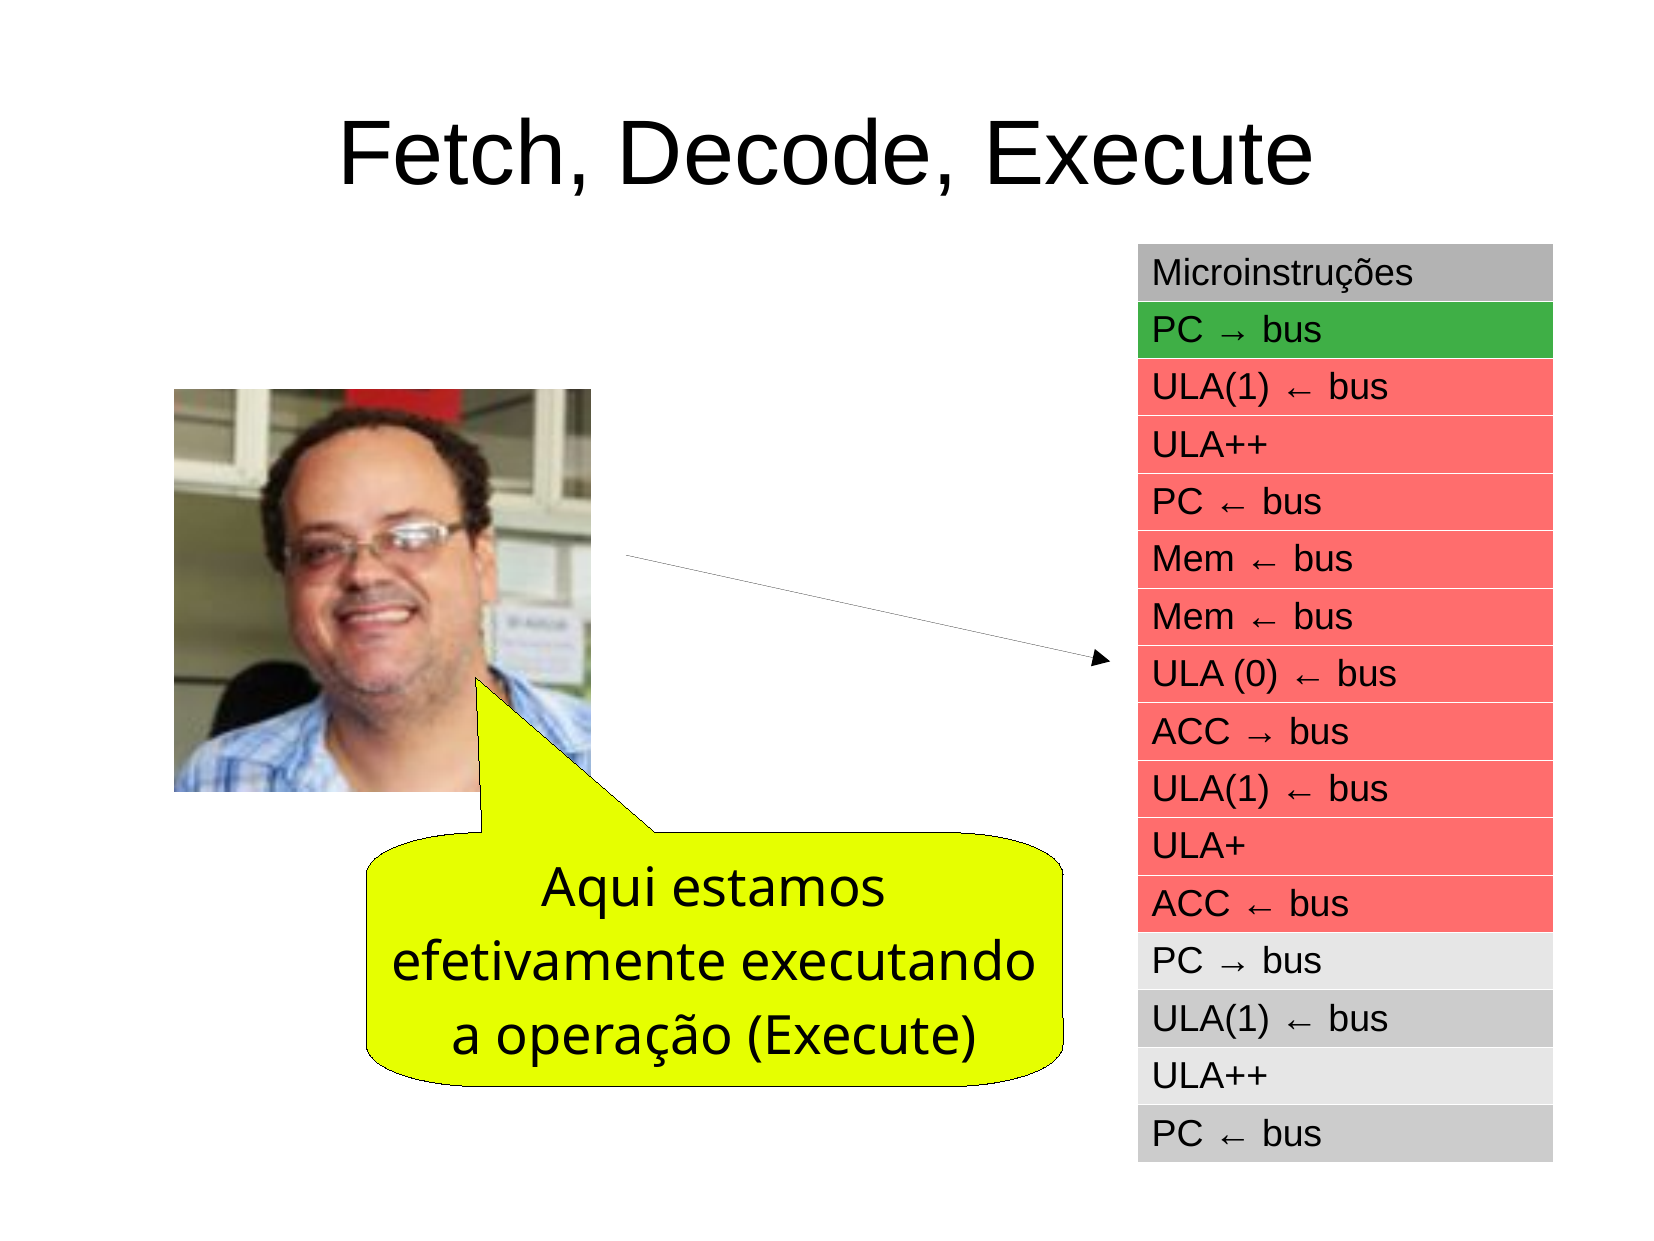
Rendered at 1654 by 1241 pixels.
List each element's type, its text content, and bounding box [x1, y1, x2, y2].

text_box Aqui estamos efetivamente executando a operação (Execute) [366, 677, 1064, 1087]
picture [174, 389, 591, 792]
table_cell PC ← bus [1138, 474, 1553, 530]
table_cell Mem ← bus [1138, 589, 1553, 645]
table_cell ACC ← bus [1138, 876, 1553, 932]
title Fetch, Decode, Execute [82, 49, 1571, 257]
table_cell ACC → bus [1138, 703, 1553, 760]
table_cell ULA++ [1138, 416, 1553, 473]
table_cell ULA(1) ← bus [1138, 990, 1553, 1047]
table_cell ULA(1) ← bus [1138, 761, 1553, 817]
table_cell PC → bus [1138, 302, 1553, 358]
table_cell ULA (0) ← bus [1138, 646, 1553, 702]
table_cell Mem ← bus [1138, 531, 1553, 588]
table_cell PC → bus [1138, 933, 1553, 989]
table_header Microinstruções [1138, 244, 1553, 301]
table_cell ULA(1) ← bus [1138, 359, 1553, 415]
table_cell PC ← bus [1138, 1105, 1553, 1162]
table_cell ULA+ [1138, 818, 1553, 875]
table_cell ULA++ [1138, 1048, 1553, 1104]
